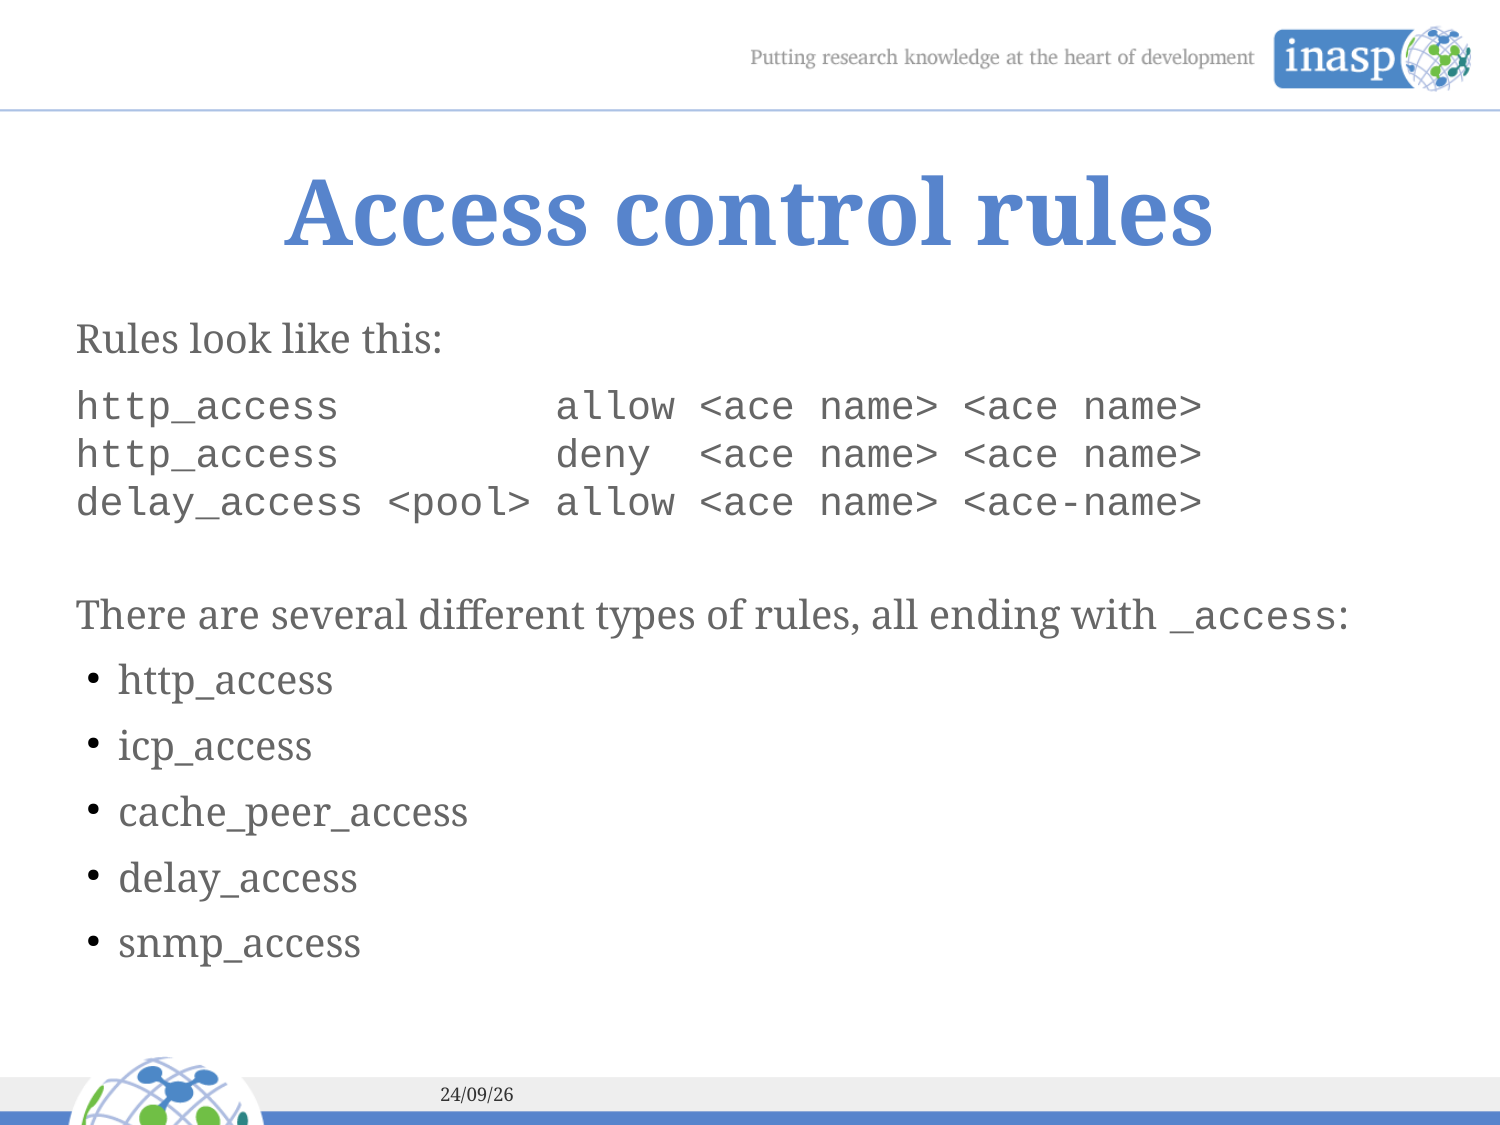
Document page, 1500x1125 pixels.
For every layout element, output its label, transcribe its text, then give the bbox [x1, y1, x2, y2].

title Access control rules [75, 129, 1426, 313]
picture [0, 0, 1500, 1125]
list Rules look like this: http_access allow <ace name> <ace name> http_access deny <ace name> <ace name> delay_access <pool> allow <ace name> <ace-name> There are several different types of rules, all ending with _access: http_access Control whether a client is allowed to make a particular request through the HTTP port (3128)Control whether a client is allowed to make a particular request through the HTTP port (3128) icp_access Control whether a cache peer is allowed to make a particular request through the ICP port. Could this be abused, and how?Control whether a cache peer is allowed to make a particular request through the ICP port. Could this be abused, and how? cache_peer_access Control which requests will be sent to a particular cache peer. This type of rule needs a parameter; why?Control which requests will be sent to a particular cache peer. This type of rule needs a parameter; why? delay_access Control which requests will be sent to a particular delay pool. This type of rule needs a parameter; why?Control which requests will be sent to a particular delay pool. This type of rule needs a parameter; why? snmp_access Control access to the built-in SNMP server (need to recompile Squid on Debian and Ubuntu to use this).Control access to the built-in SNMP server (need to recompile Squid on Debian and Ubuntu to use this). [75, 313, 1426, 967]
